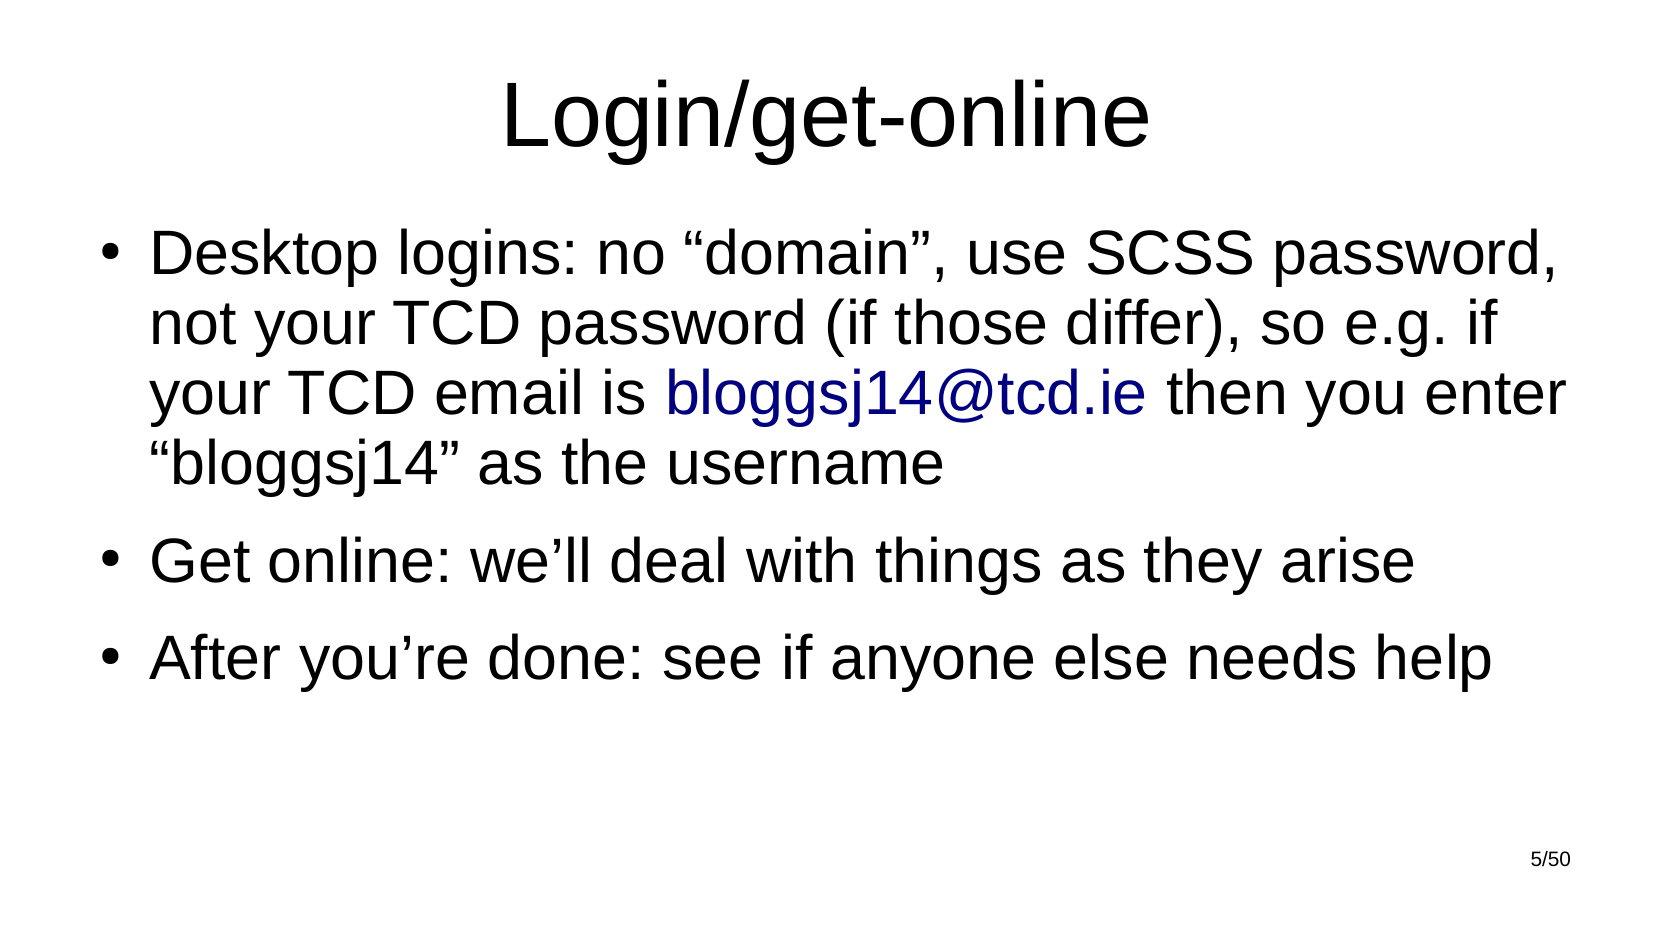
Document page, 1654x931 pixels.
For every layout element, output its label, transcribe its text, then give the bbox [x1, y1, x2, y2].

list Desktop logins: no “domain”, use SCSS password, not your TCD password (if those differ), so e.g. if your TCD email is bloggsj14@tcd.ie then you enter “bloggsj14” as the username Get online: we’ll deal with things as they arise After you’re done: see if anyone else needs help [82, 217, 1571, 758]
title Login/get-online [82, 37, 1571, 193]
